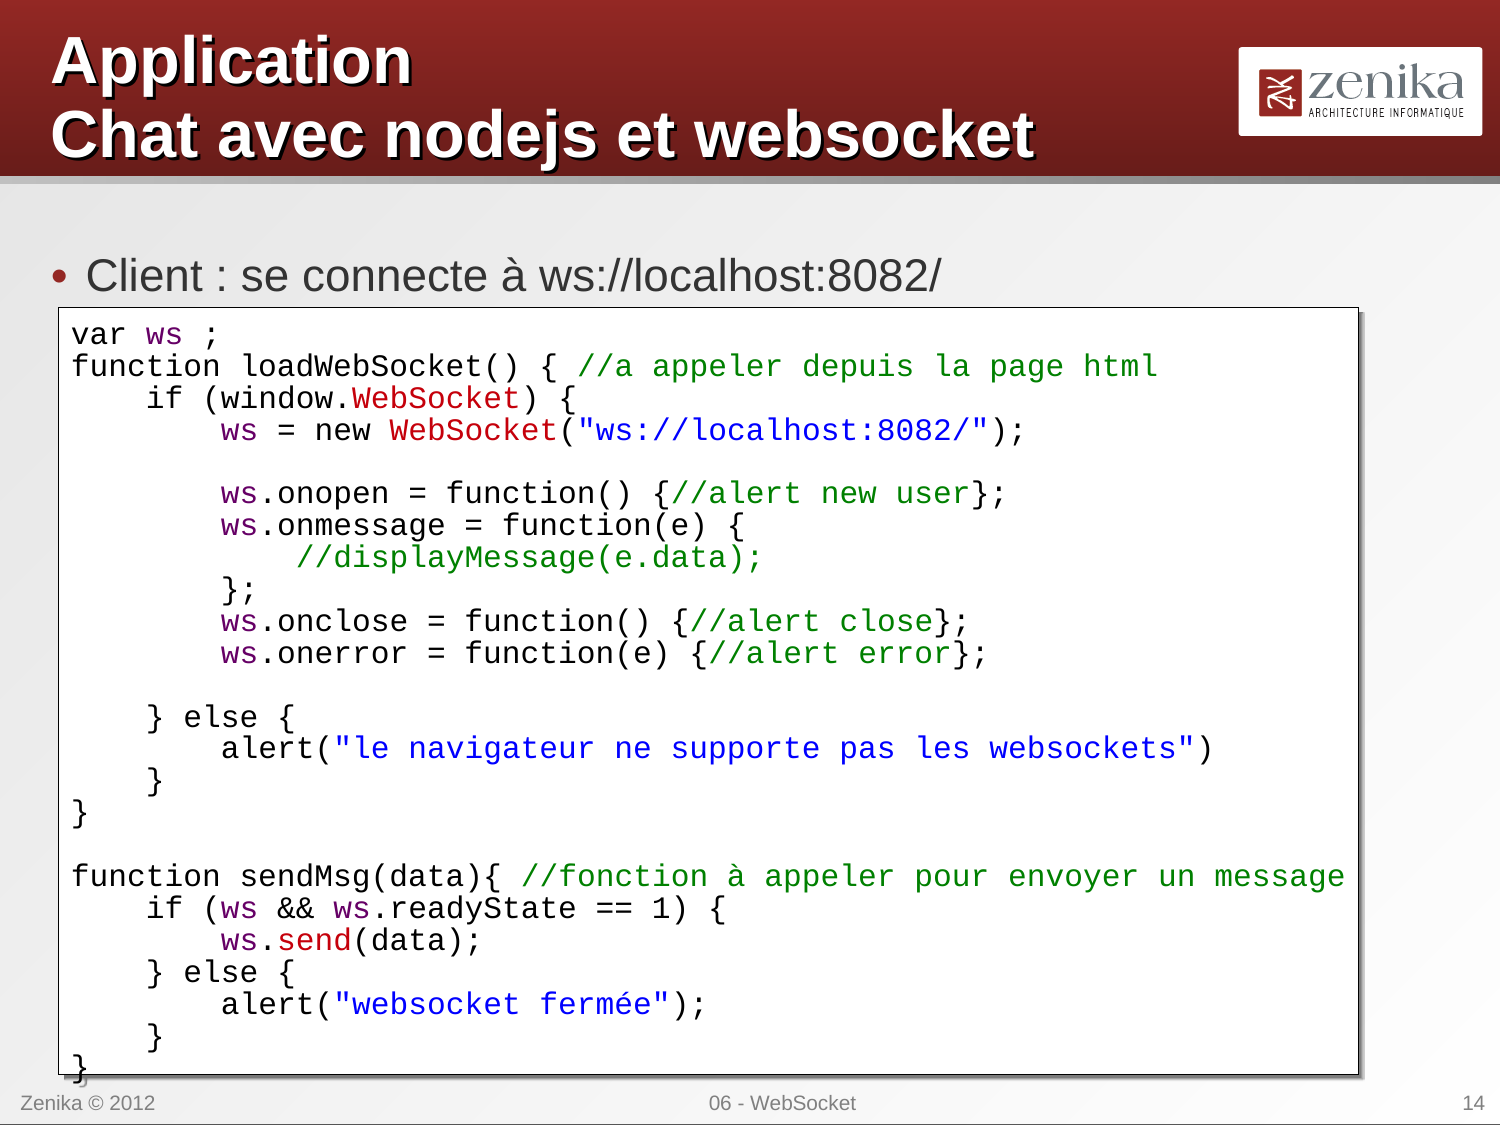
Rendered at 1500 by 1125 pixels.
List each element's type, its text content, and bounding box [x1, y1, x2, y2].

picture [1257, 58, 1464, 125]
title Application Chat avec nodejs et websocket [50, 15, 1206, 180]
list Client : se connecte à ws://localhost:8082/ [50, 249, 1435, 1079]
text_box var ws ; function loadWebSocket() { //a appeler depuis la page html if (window.WebSocket) { ws = new WebSocket("ws://localhost:8082/"); ws.onopen = function() {//alert new user}; ws.onmessage = function(e) { //displayMessage(e.data); }; ws.onclose = function() {//alert close}; ws.onerror = function(e) {//alert error}; } else { alert("le navigateur ne supporte pas les websockets") } } function sendMsg(data){ //fonction à appeler pour envoyer un message if (ws && ws.readyState == 1) { ws.send(data); } else { alert("websocket fermée"); } } [58, 307, 1359, 1075]
